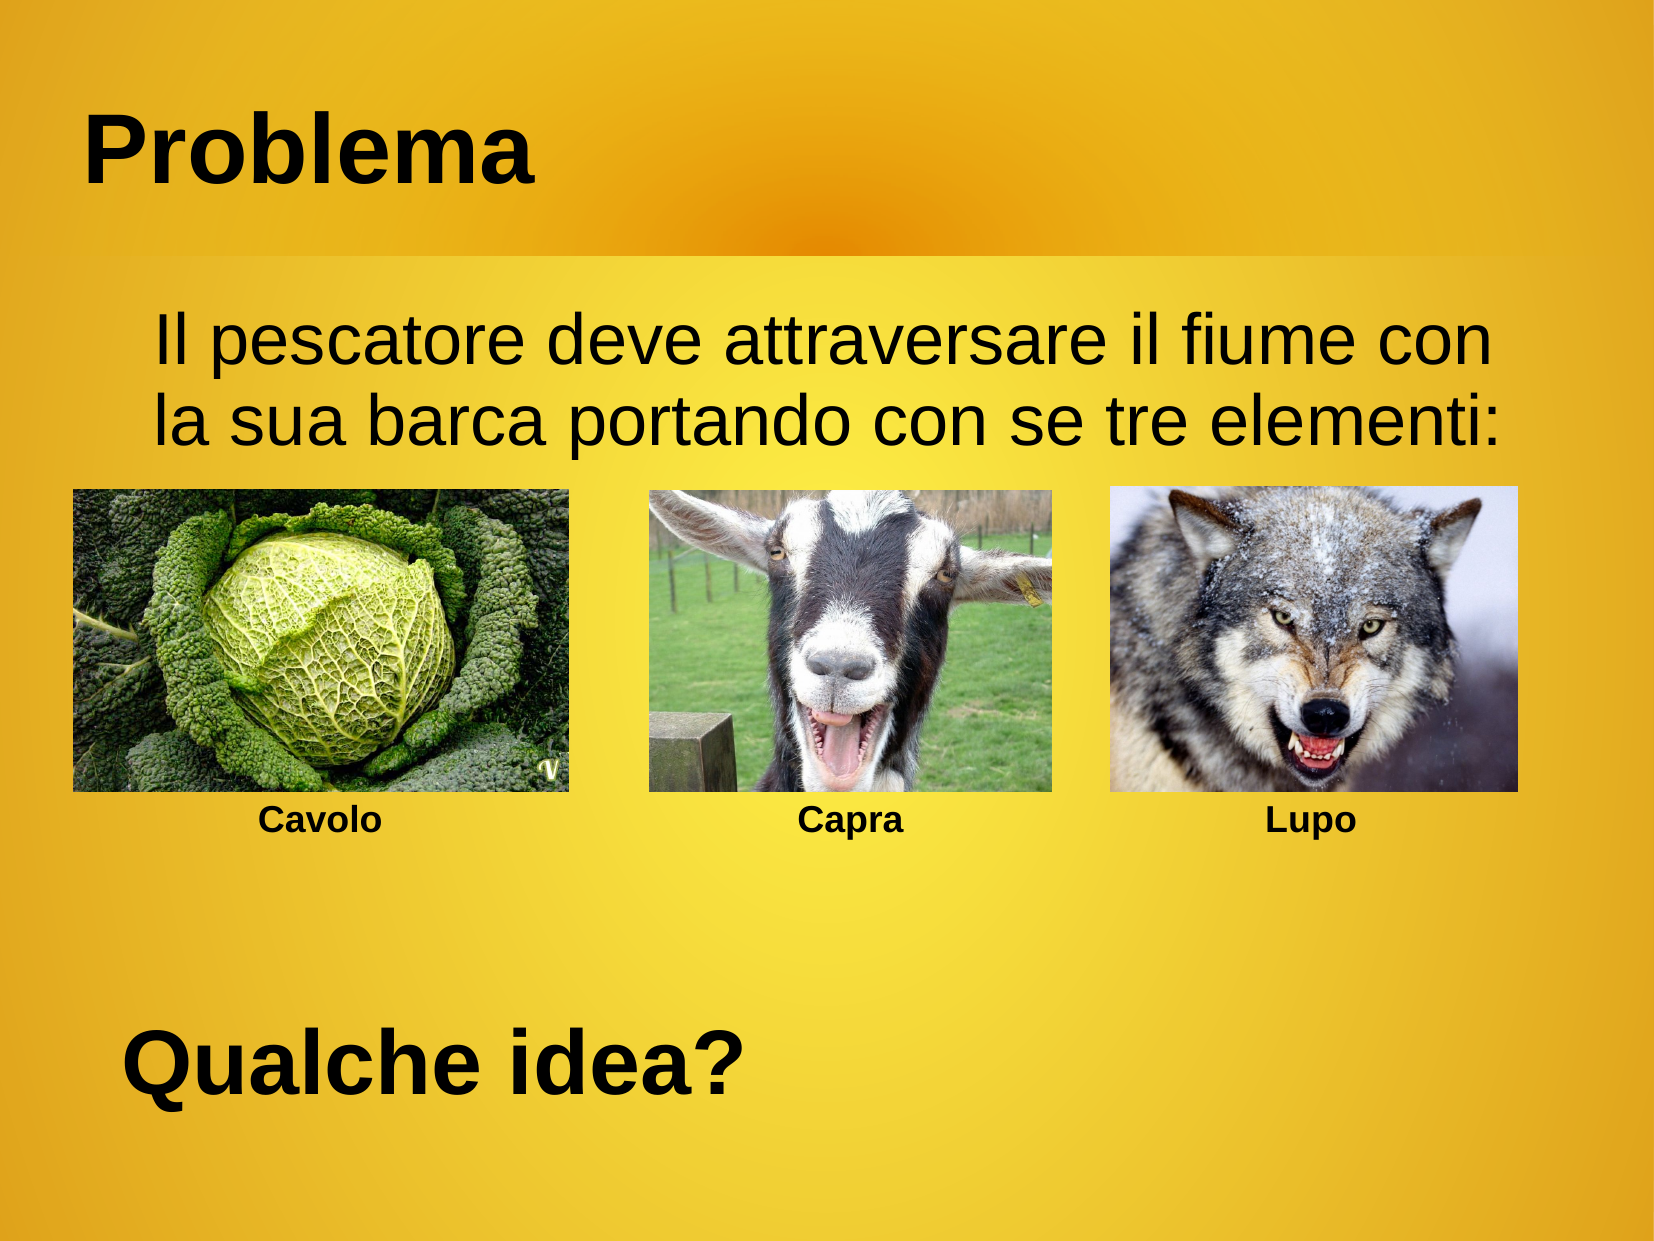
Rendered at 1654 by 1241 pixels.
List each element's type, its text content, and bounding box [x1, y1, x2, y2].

list Il pescatore deve attraversare il fiume con la sua barca portando con se tre elementi: [82, 299, 1571, 473]
text_box Cavolo [73, 791, 567, 848]
text_box Capra [649, 791, 1052, 848]
text_box Lupo [1110, 791, 1512, 848]
title Problema [82, 47, 1571, 252]
picture [73, 489, 569, 792]
picture [649, 490, 1052, 791]
picture [1110, 486, 1518, 792]
text_box Qualche idea? [106, 1003, 1146, 1223]
